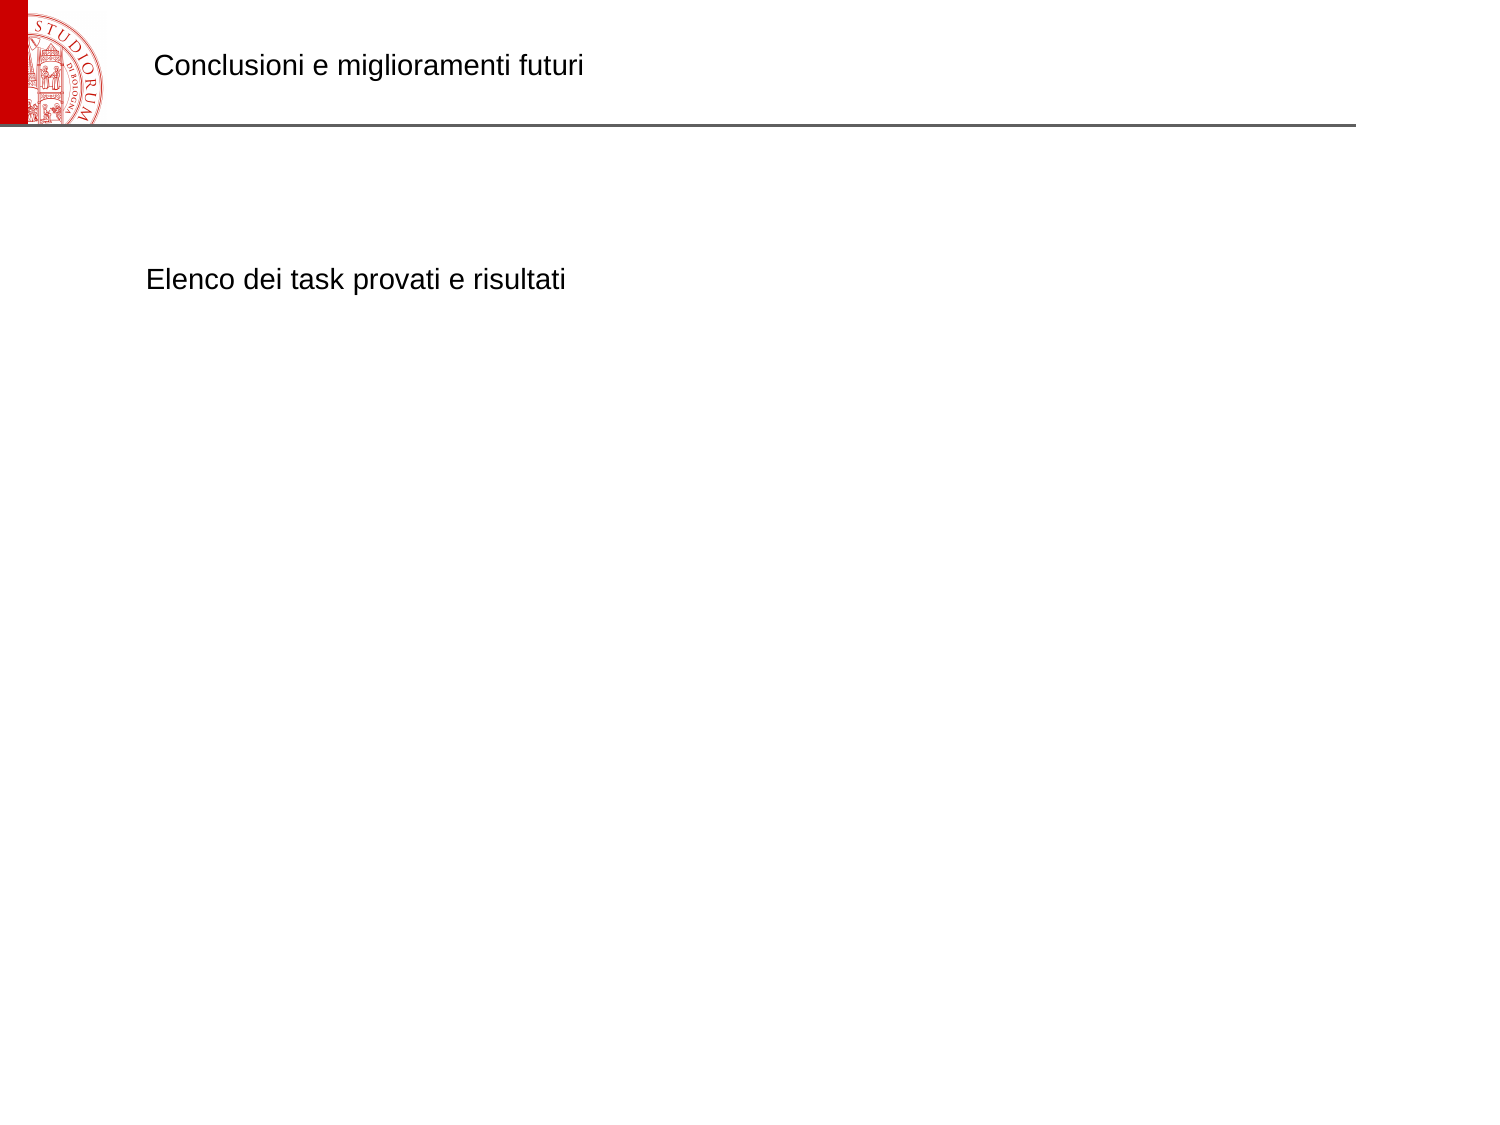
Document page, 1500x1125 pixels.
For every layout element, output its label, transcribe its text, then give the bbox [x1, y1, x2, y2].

title Conclusioni e miglioramenti futuri [153, 23, 1429, 107]
list Elenco dei task provati e risultati [75, 263, 1425, 1006]
picture [28, 11, 107, 124]
